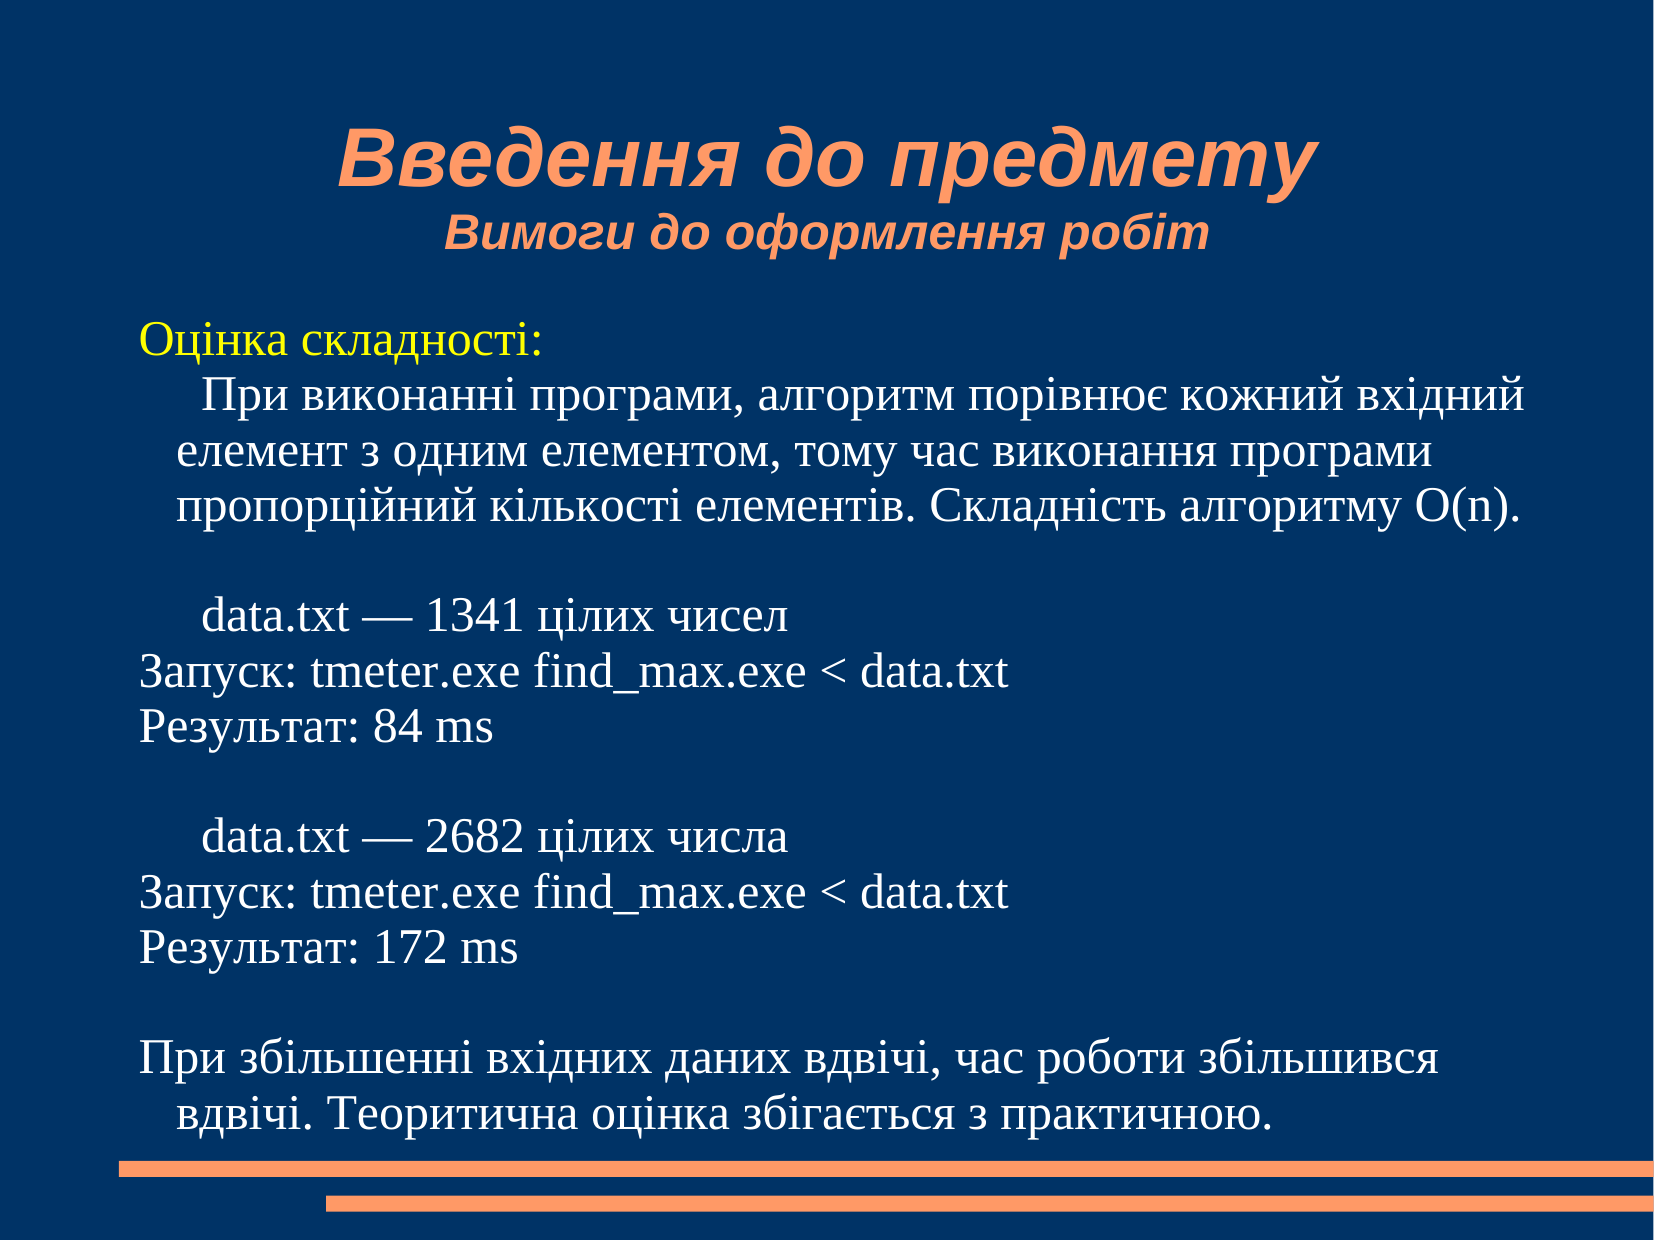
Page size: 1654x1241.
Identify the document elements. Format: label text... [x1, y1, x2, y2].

list Оцінка складності: При виконанні програми, алгоритм порівнює кожний вхідний елемент з одним елементом, тому час виконання програми пропорційний кількості елементів. Складність алгоритму O(n). data.txt — 1341 цілих чисел Запуск: tmeter.exe find_max.exe < data.txt Результат: 84 ms data.txt — 2682 цілих числa Запуск: tmeter.exe find_max.exe < data.txt Результат: 172 ms При збільшенні вхідних даних вдвічі, час роботи збільшився вдвічі. Теоритична оцінка збігається з практичною. [101, 310, 1541, 1156]
title Введення до предмету Вимоги до оформлення робіт [121, 46, 1534, 325]
